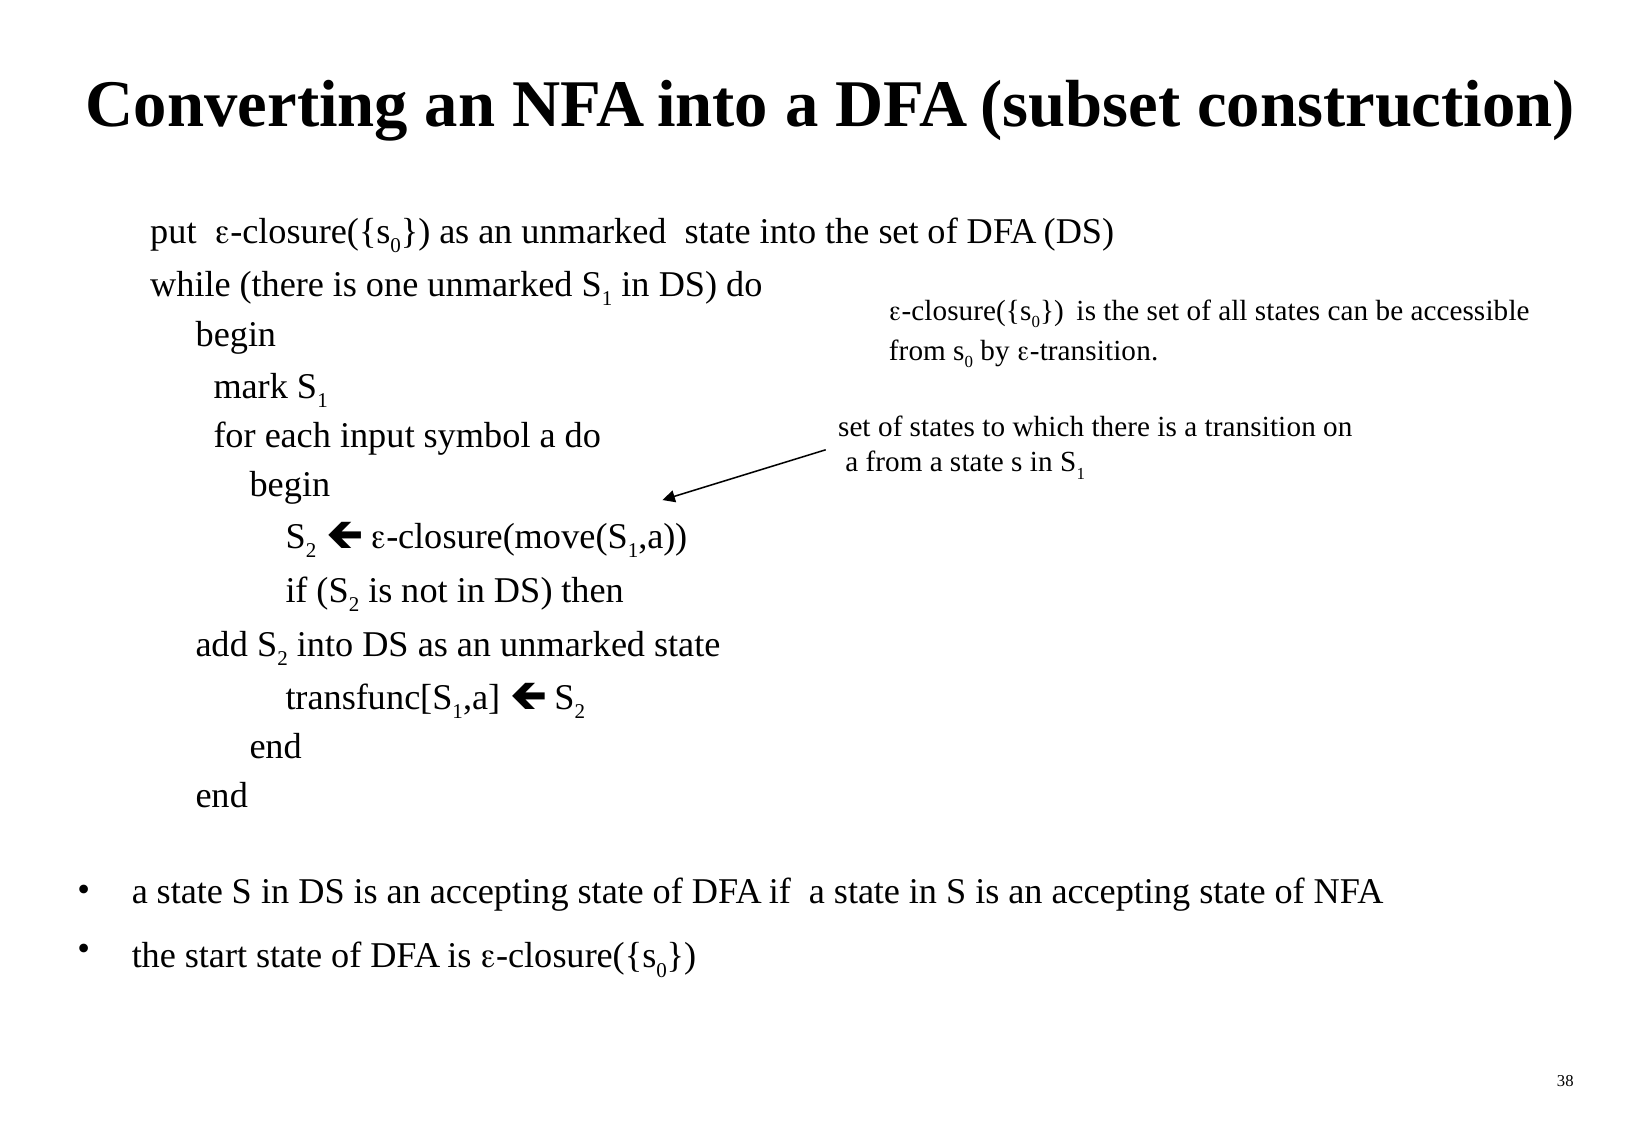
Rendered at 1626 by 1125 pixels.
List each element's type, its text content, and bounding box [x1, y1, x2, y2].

list put -closure({s0}) as an unmarked state into the set of DFA (DS) while (there is one unmarked S1 in DS) do begin mark S1 for each input symbol a do begin S2  -closure(move(S1,a)) if (S2 is not in DS) then add S2 into DS as an unmarked state transfunc[S1,a]  S2 end end a state S in DS is an accepting state of DFA if a state in S is an accepting state of NFA the start state of DFA is -closure({s0}) [62, 199, 1600, 1038]
text_box set of states to which there is a transition on a from a state s in S1 [823, 399, 1369, 491]
text_box <number> [1250, 1062, 1589, 1101]
title Converting an NFA into a DFA (subset construction) [62, 24, 1600, 175]
text_box -closure({s0}) is the set of all states can be accessible from s0 by -transition. [874, 262, 1546, 379]
